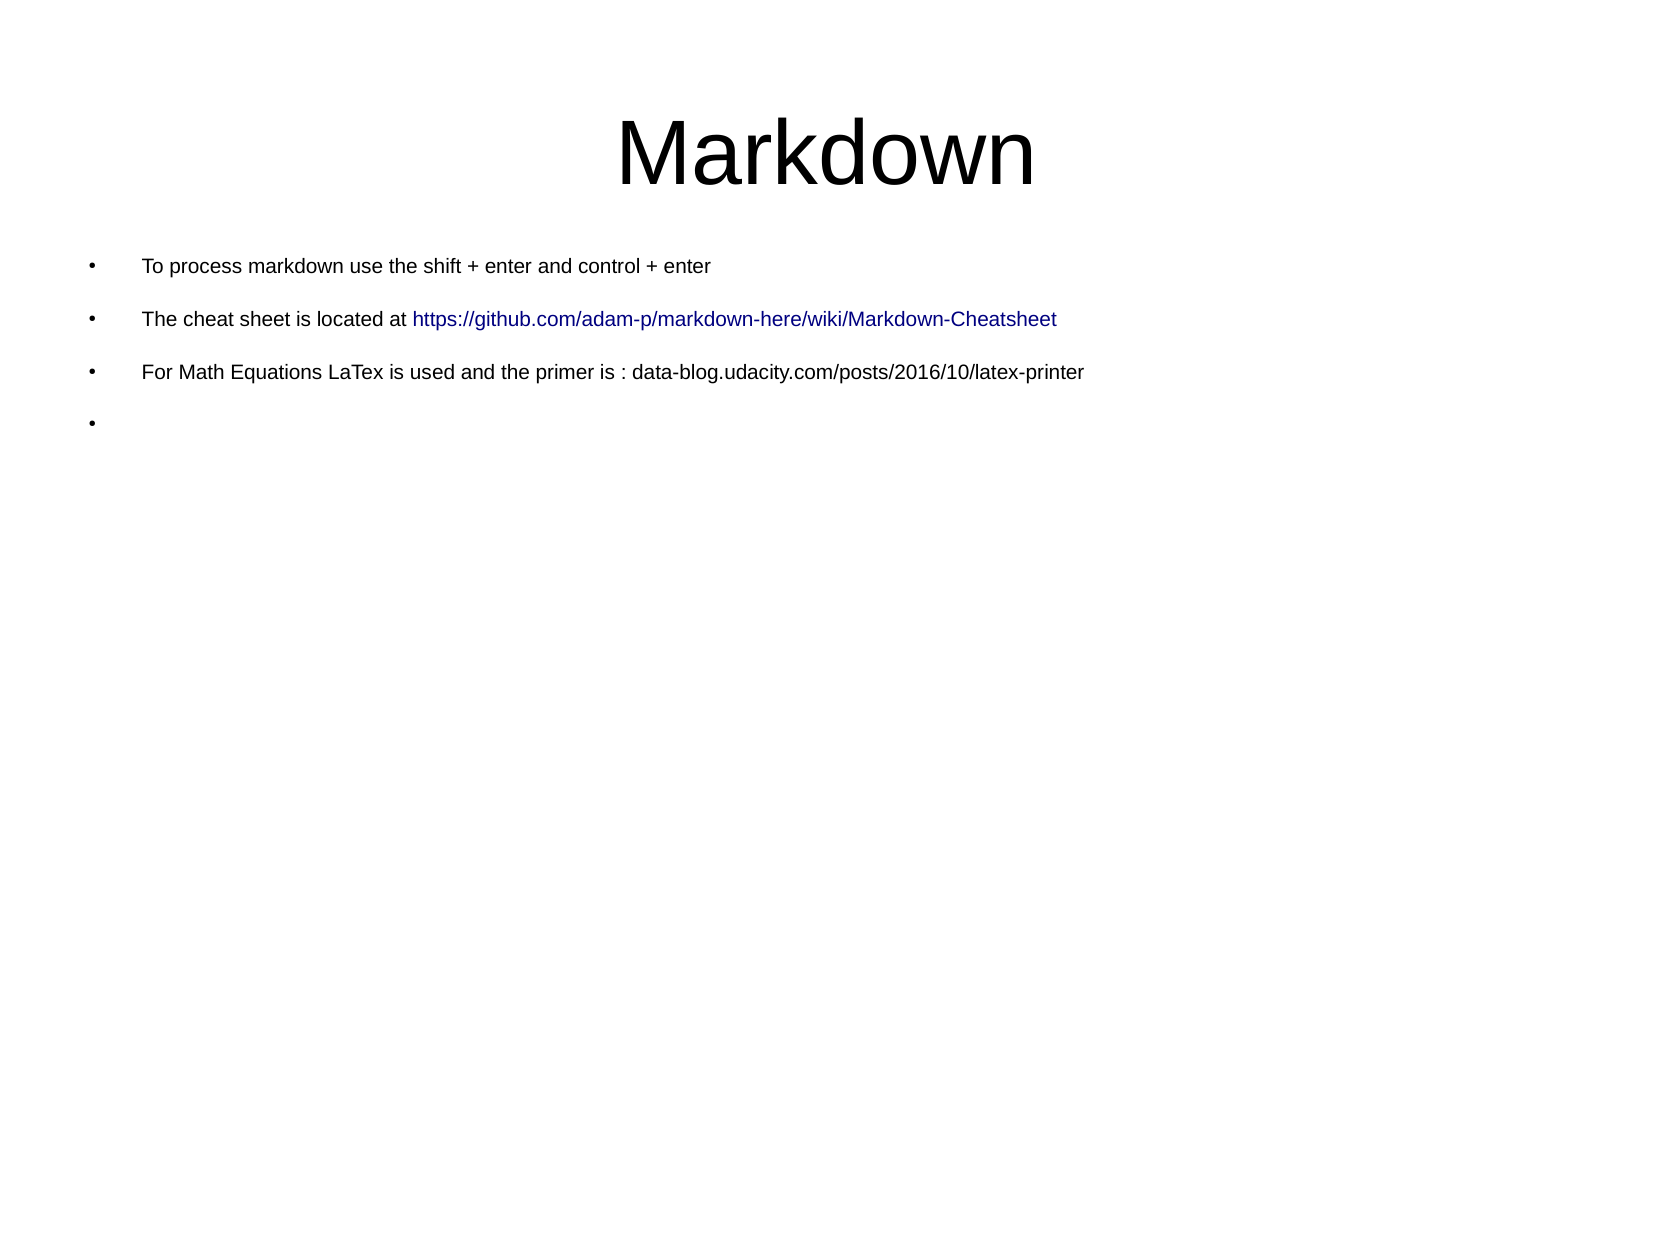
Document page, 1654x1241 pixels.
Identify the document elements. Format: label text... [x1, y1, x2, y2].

list To process markdown use the shift + enter and control + enter The cheat sheet is located at https://github.com/adam-p/markdown-here/wiki/Markdown-Cheatsheet For Math Equations LaTex is used and the primer is : data-blog.udacity.com/posts/2016/10/latex-printer [70, 254, 1560, 1193]
title Markdown [82, 49, 1571, 257]
